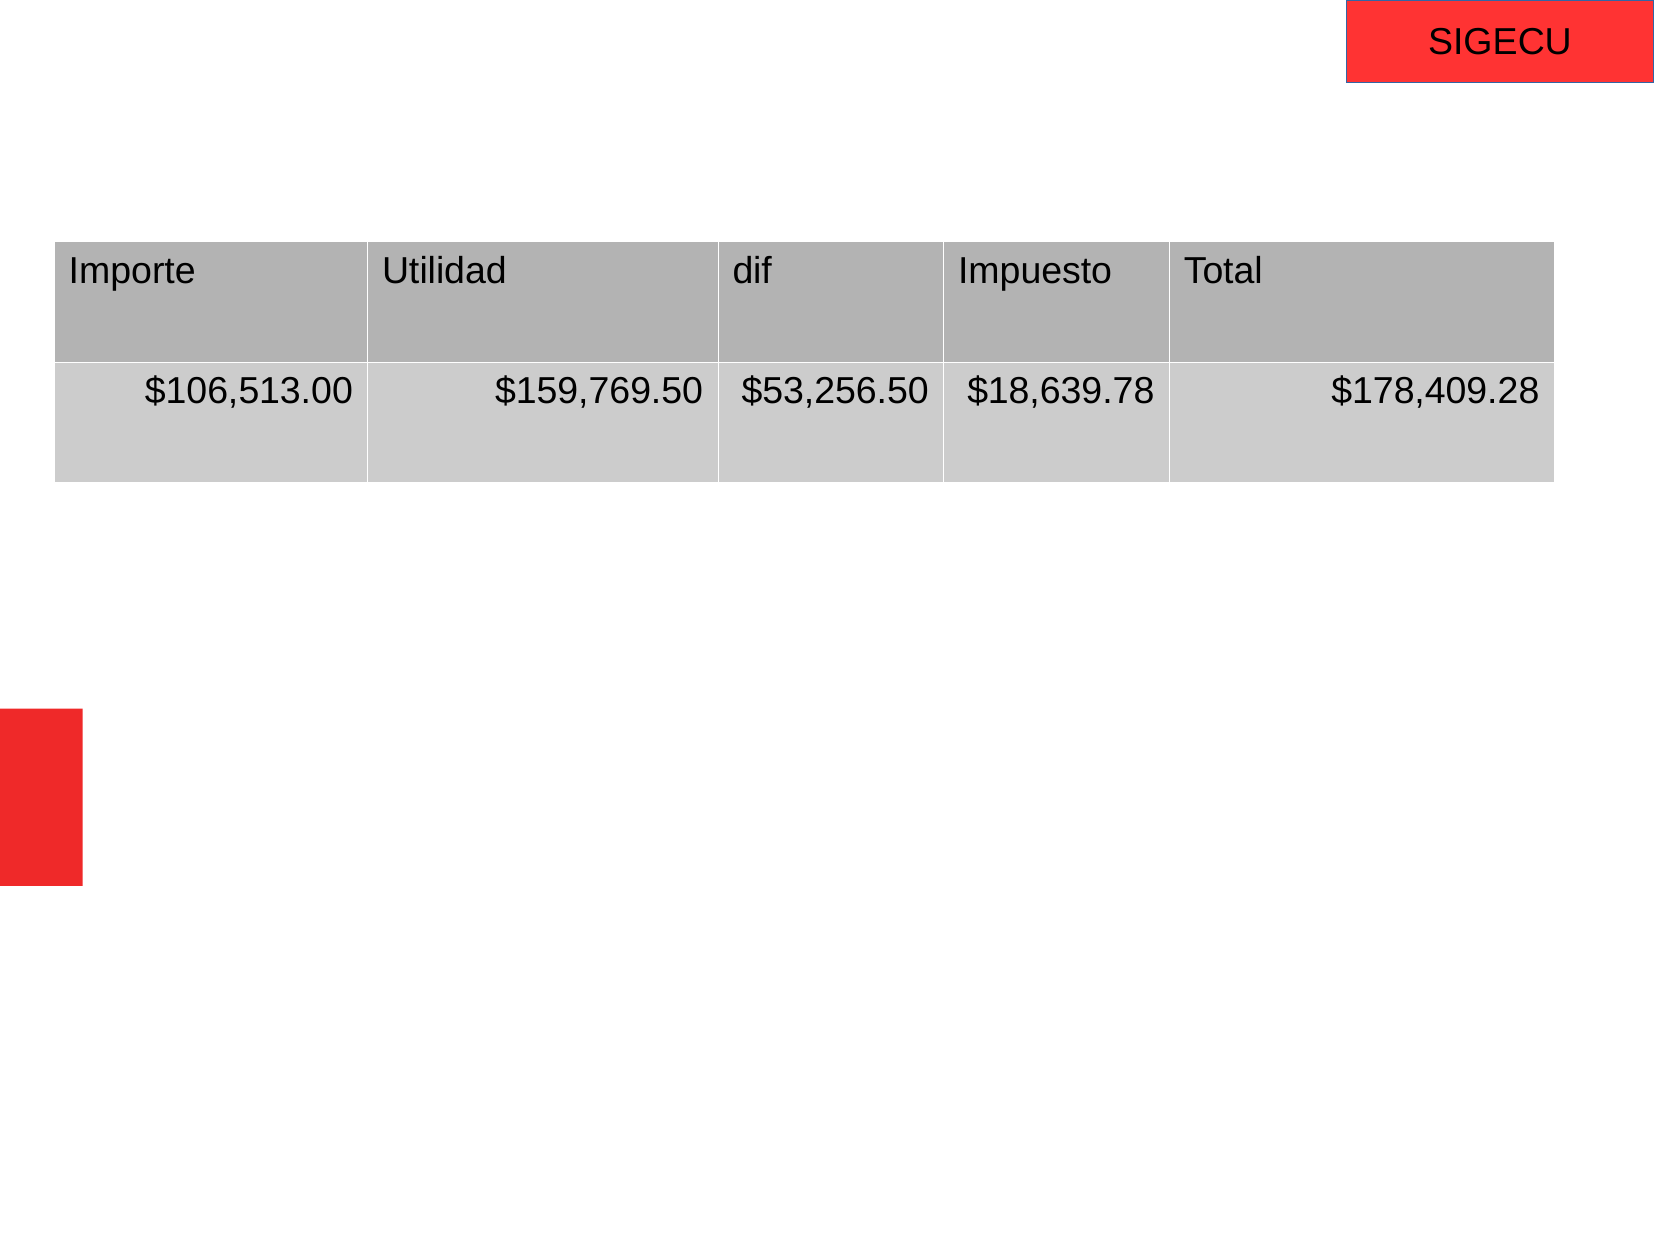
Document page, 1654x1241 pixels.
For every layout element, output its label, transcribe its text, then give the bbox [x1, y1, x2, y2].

table_cell $178,409.28 [1170, 363, 1554, 482]
table_cell $53,256.50 [719, 363, 943, 482]
table_cell $159,769.50 [368, 363, 718, 482]
table_header dif [719, 242, 943, 362]
table_header Total [1170, 242, 1554, 362]
table_header Utilidad [368, 242, 718, 362]
table_cell $18,639.78 [944, 363, 1169, 482]
table_header Impuesto [944, 242, 1169, 362]
table_header Importe [55, 242, 367, 362]
table_cell $106,513.00 [55, 363, 367, 482]
text_box SIGECU [1346, 0, 1654, 83]
